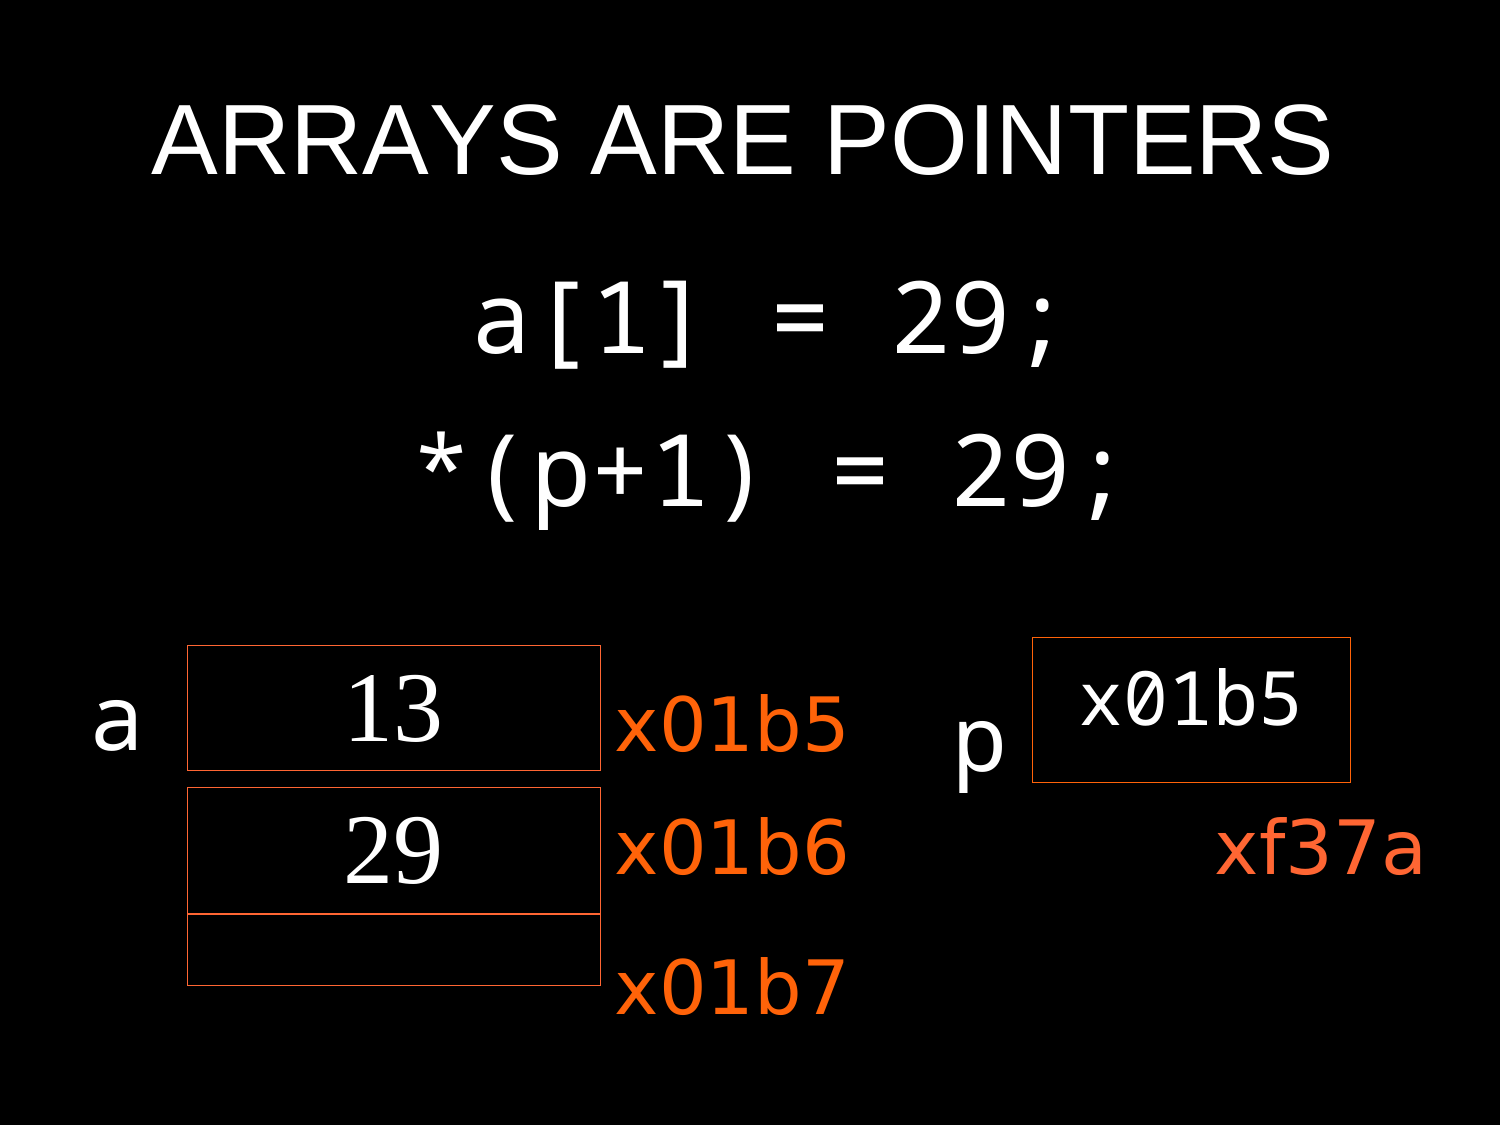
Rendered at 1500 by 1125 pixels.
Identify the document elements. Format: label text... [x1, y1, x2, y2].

text_box x01b6 [600, 797, 938, 901]
text_box x01b5 [600, 675, 938, 778]
text_box [187, 914, 601, 986]
text_box a [75, 645, 188, 767]
text_box x01b5 [1032, 637, 1351, 783]
text_box 29 [187, 787, 601, 914]
title ARRAYS ARE POINTERS [75, 55, 1413, 225]
text_box p [937, 666, 1026, 789]
text_box x01b7 [600, 937, 938, 1040]
list a[1] = 29; *(p+1) = 29; [154, 246, 1388, 1051]
text_box 13 [187, 645, 601, 771]
text_box xf37a [1200, 797, 1447, 901]
